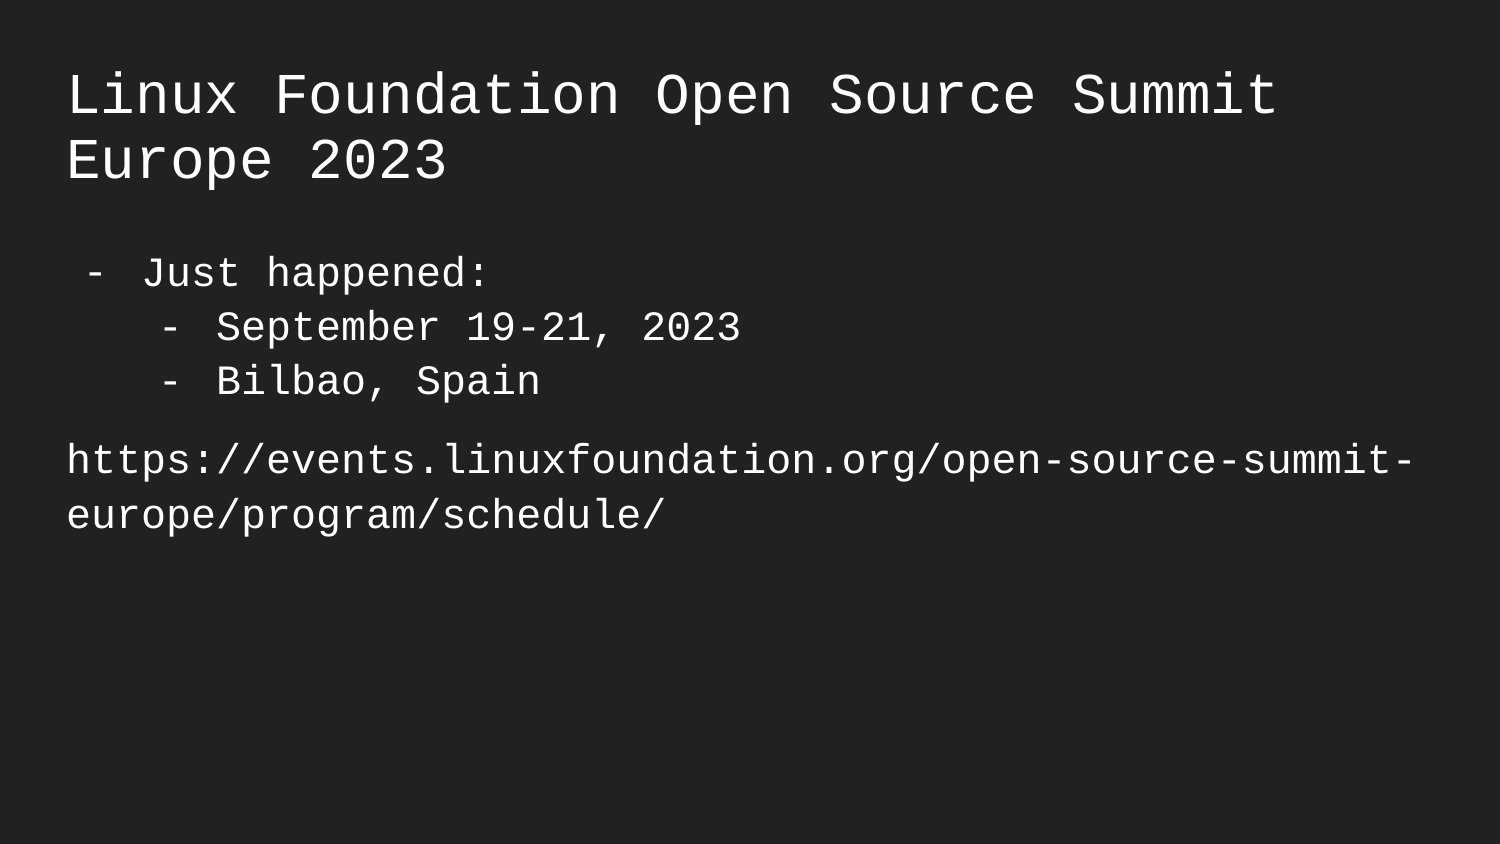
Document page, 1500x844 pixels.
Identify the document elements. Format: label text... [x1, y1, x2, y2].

list Just happened: September 19-21, 2023 Bilbao, Spain https://events.linuxfoundation.org/open-source-summit-europe/program/schedule/ [51, 229, 1449, 790]
title Linux Foundation Open Source Summit Europe 2023 [51, 50, 1449, 213]
